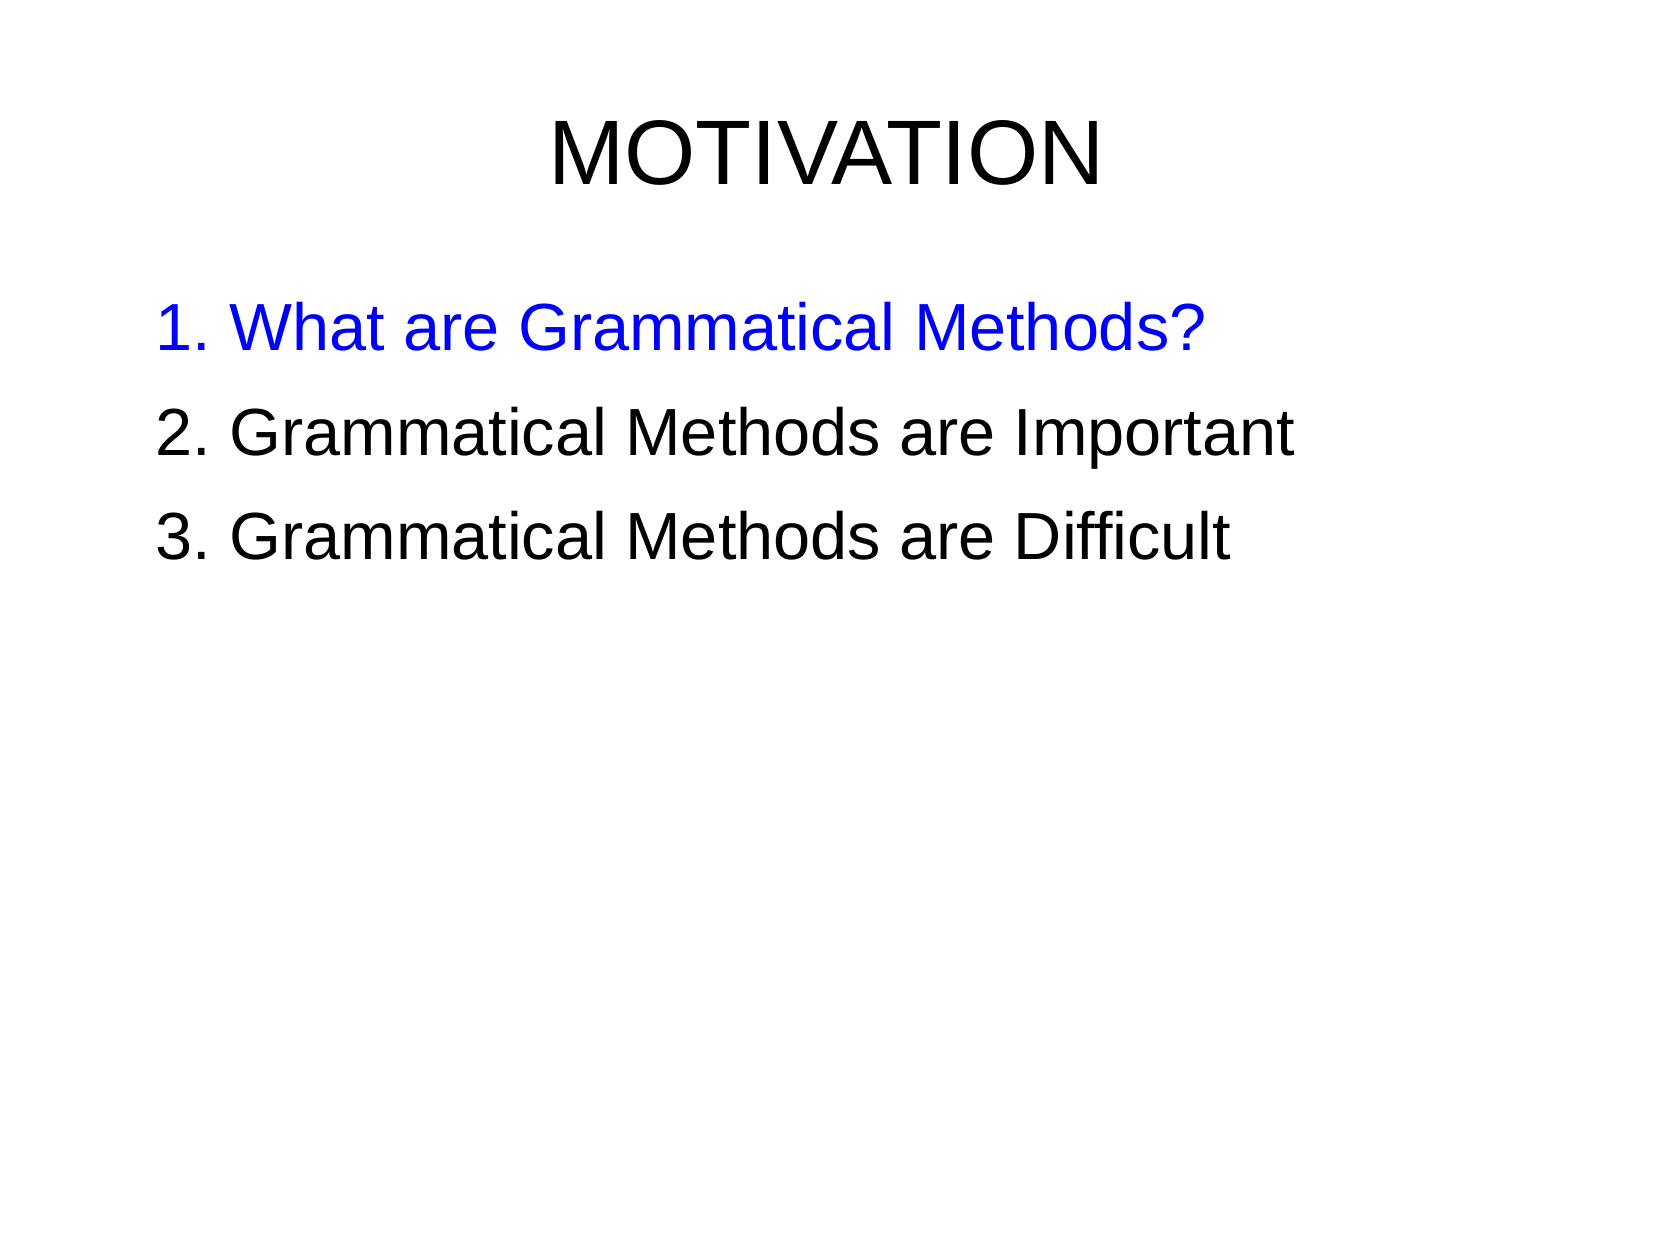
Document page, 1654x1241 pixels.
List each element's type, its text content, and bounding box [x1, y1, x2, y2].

title MOTIVATION [82, 49, 1571, 257]
list 1. What are Grammatical Methods? 2. Grammatical Methods are Important 3. Grammatical Methods are Difficult [82, 290, 1571, 1109]
